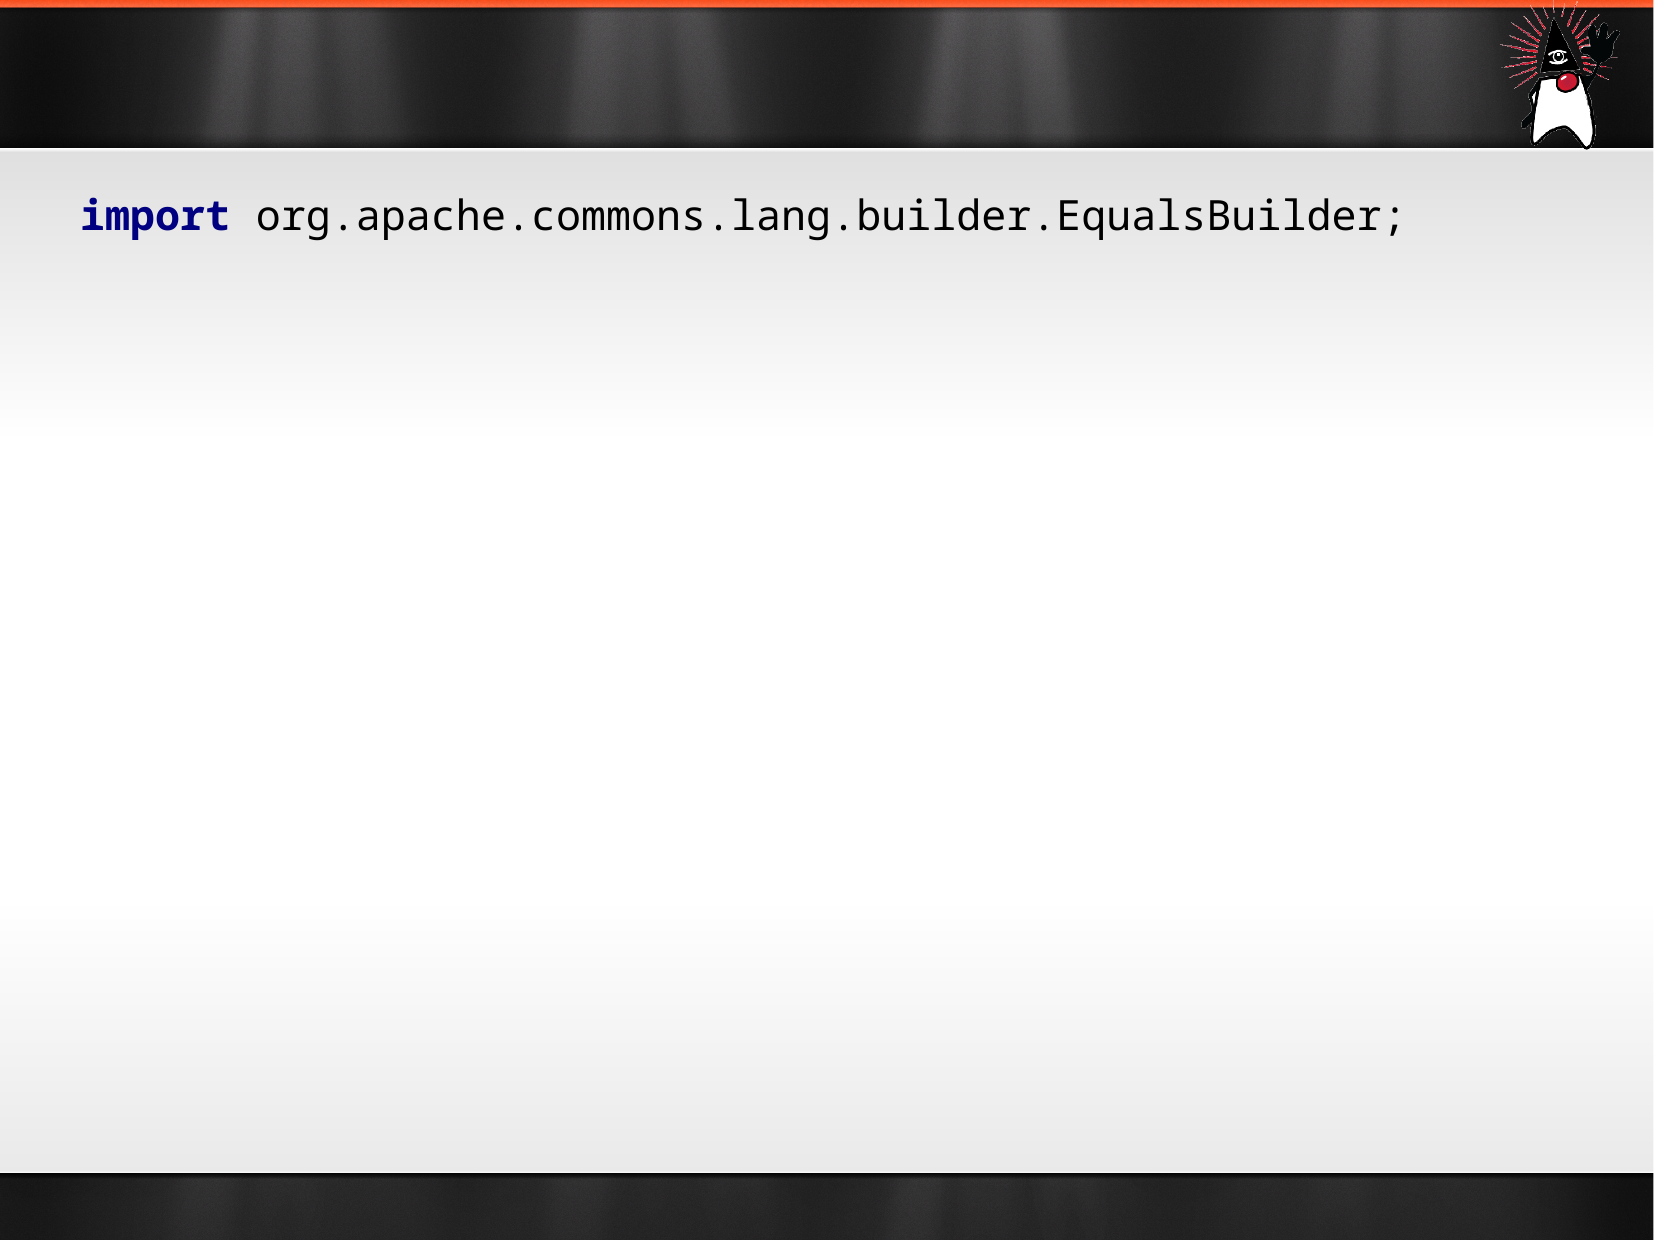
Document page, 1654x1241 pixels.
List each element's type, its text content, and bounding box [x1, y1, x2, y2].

picture [0, 0, 1654, 1240]
subtitle import org.apache.commons.lang.builder.EqualsBuilder; [80, 185, 1654, 1160]
